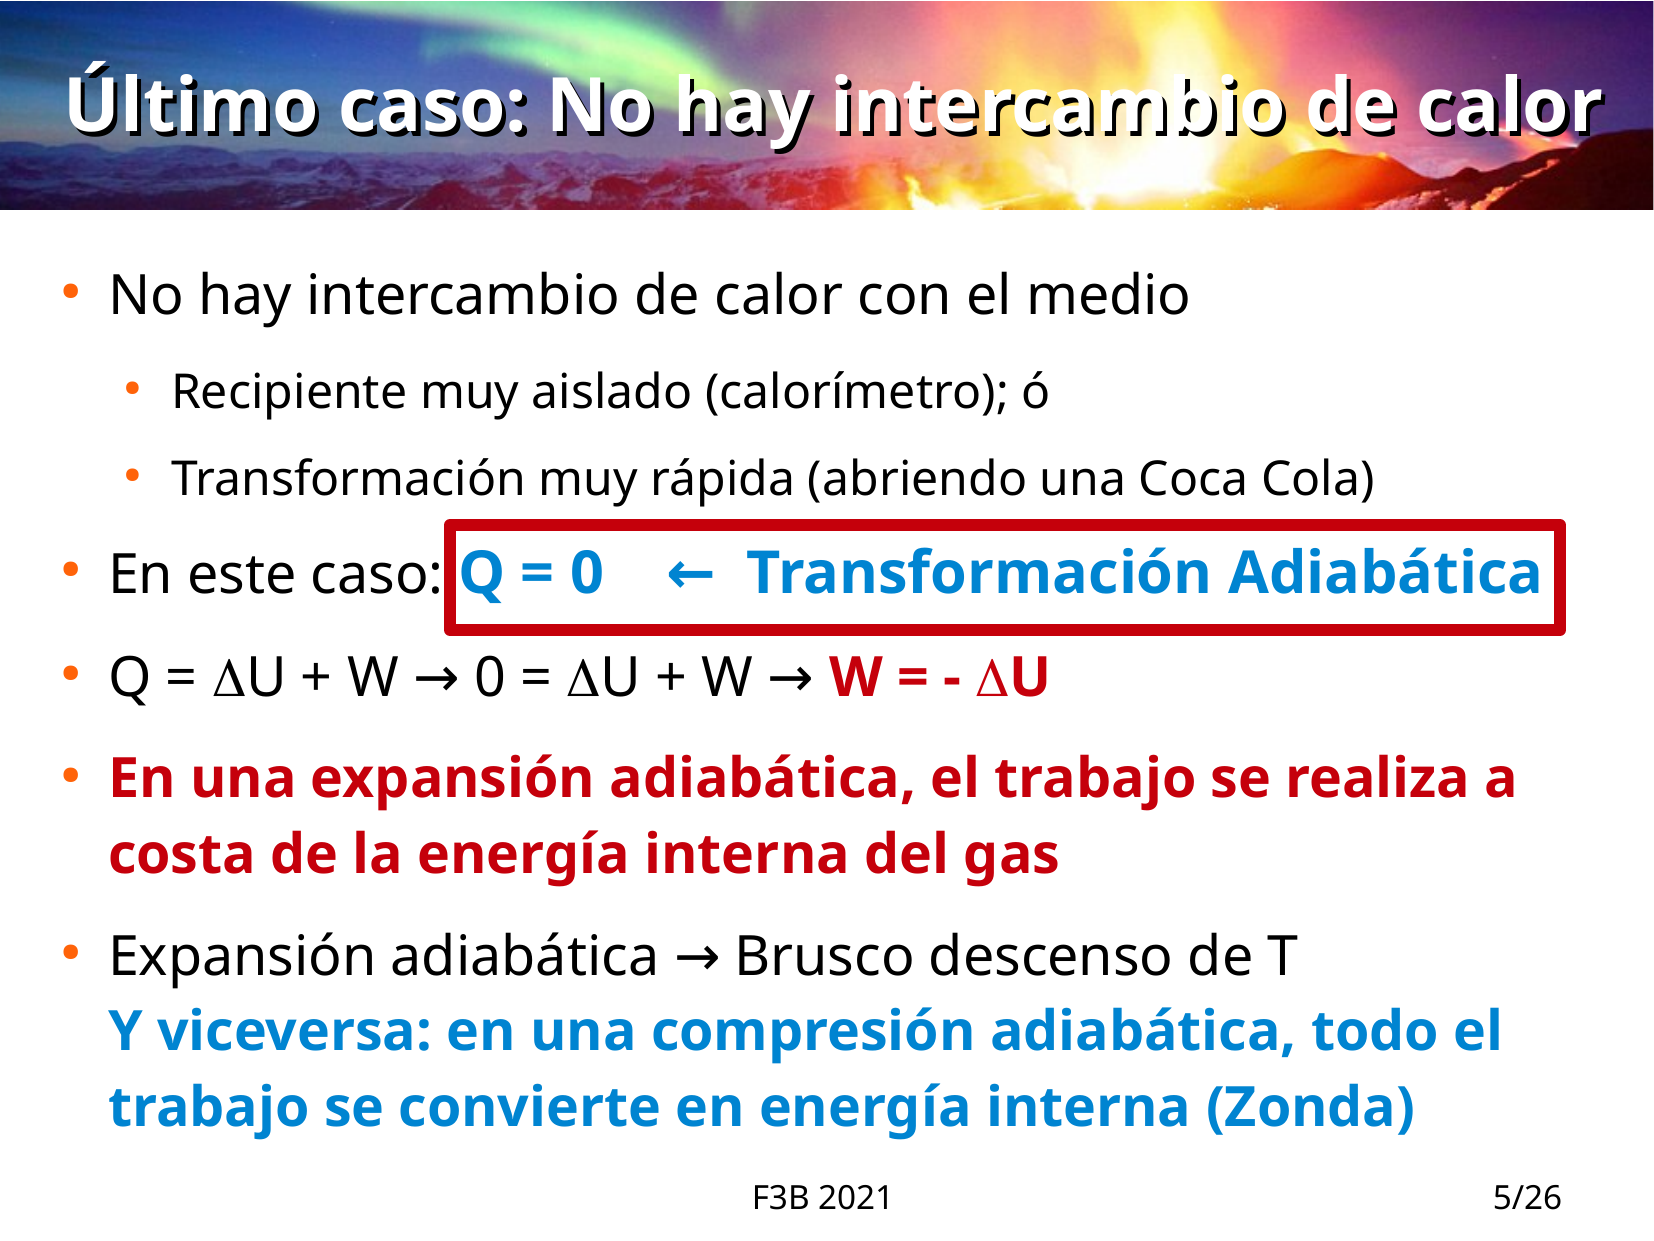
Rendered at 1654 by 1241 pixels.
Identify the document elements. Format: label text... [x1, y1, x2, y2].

picture [0, 1, 1654, 210]
list No hay intercambio de calor con el medio Recipiente muy aislado (calorímetro); ó Transformación muy rápida (abriendo una Coca Cola) En este caso: Q = 0 ← Transformación Adiabática Q = DU + W → 0 = DU + W → W = - DU En una expansión adiabática, el trabajo se realiza a costa de la energía interna del gas Expansión adiabática → Brusco descenso de T Y viceversa: en una compresión adiabática, todo el trabajo se convierte en energía interna (Zonda) [45, 255, 1606, 1156]
title Último caso: No hay intercambio de calor [45, 15, 1606, 191]
